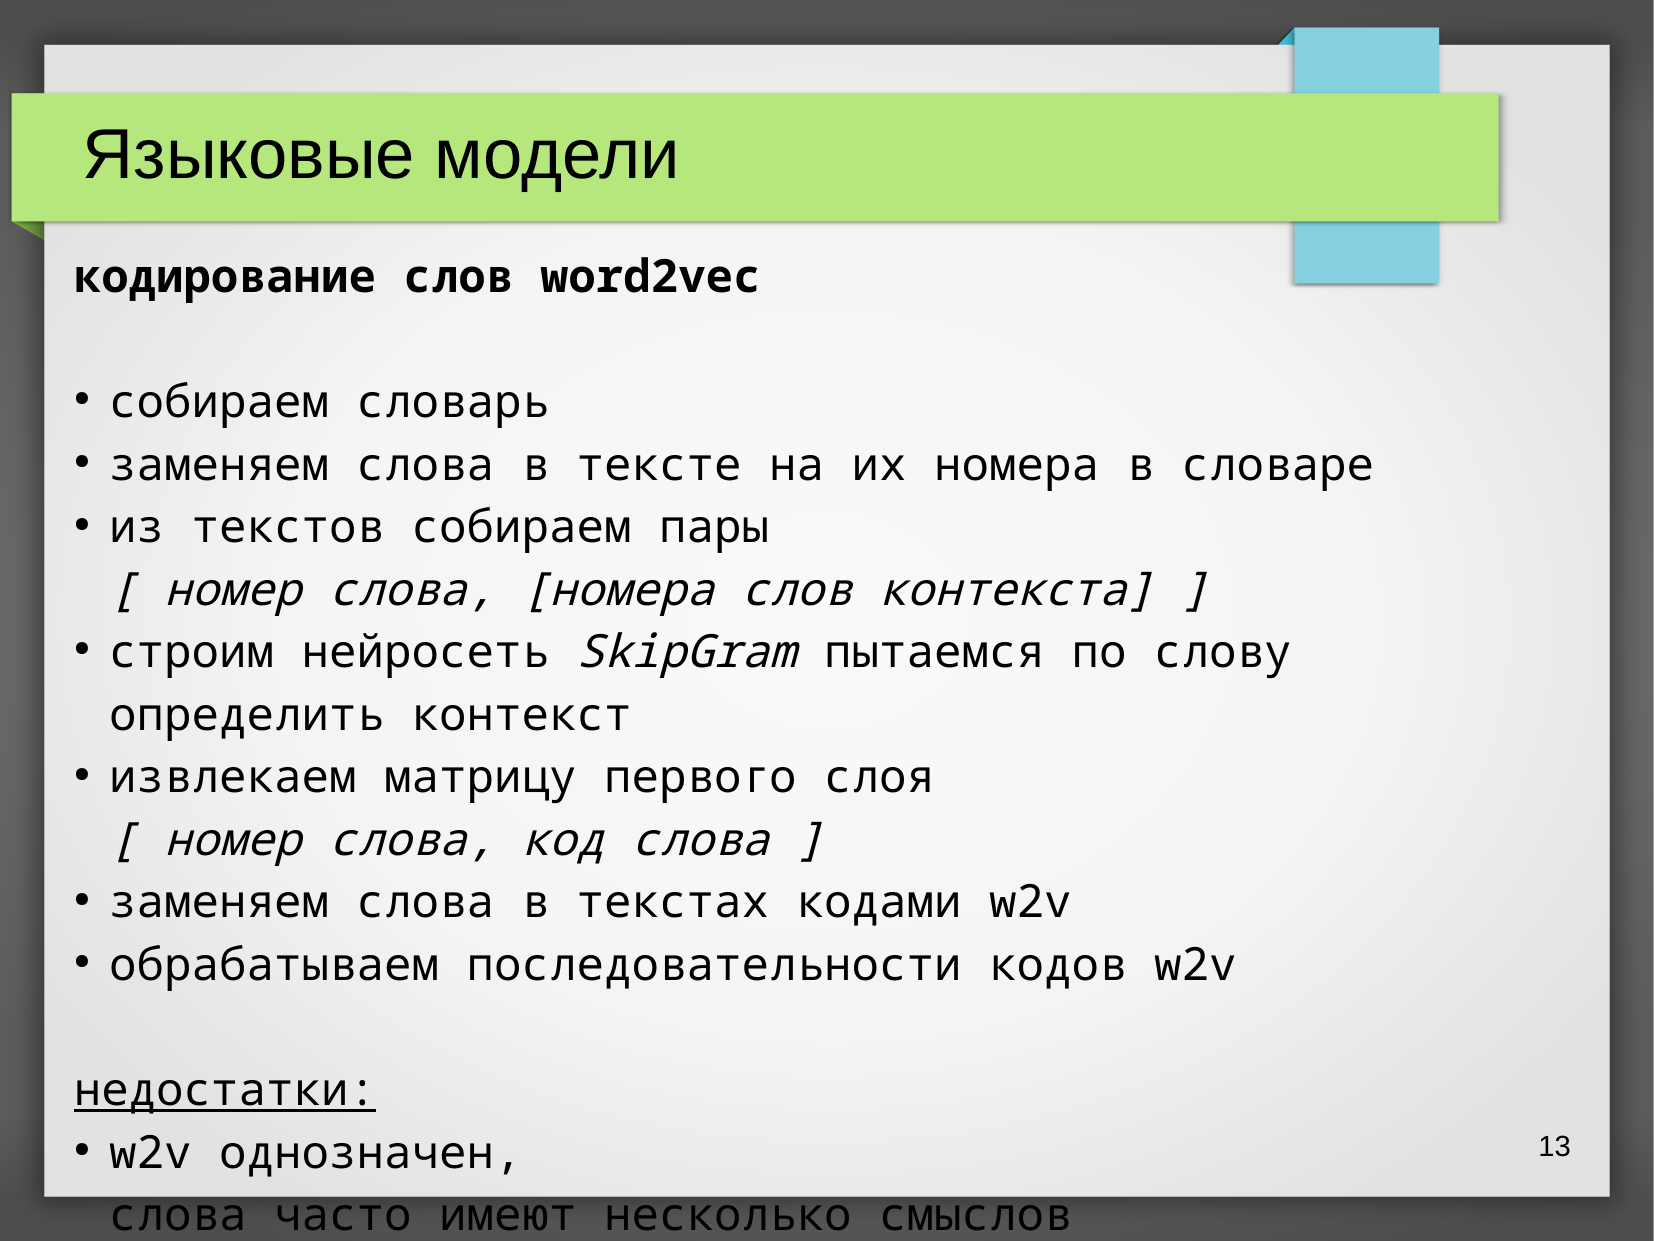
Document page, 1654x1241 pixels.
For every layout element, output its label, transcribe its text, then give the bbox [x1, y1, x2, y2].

title Языковые модели [82, 114, 1406, 194]
picture [0, 0, 1654, 1241]
text_box кодирование слов word2vec собираем словарь заменяем слова в тексте на их номера в словаре из текстов собираем пары [ номер слова, [номера слов контекста] ] строим нейросеть SkipGram пытаемся по слову определить контекст извлекаем матрицу первого слоя [ номер слова, код слова ] заменяем слова в текстах кодами w2v обрабатываем последовательности кодов w2v недостатки: w2v однозначен, слова часто имеют несколько смыслов (лук,коса,кисть) [59, 236, 1583, 1157]
